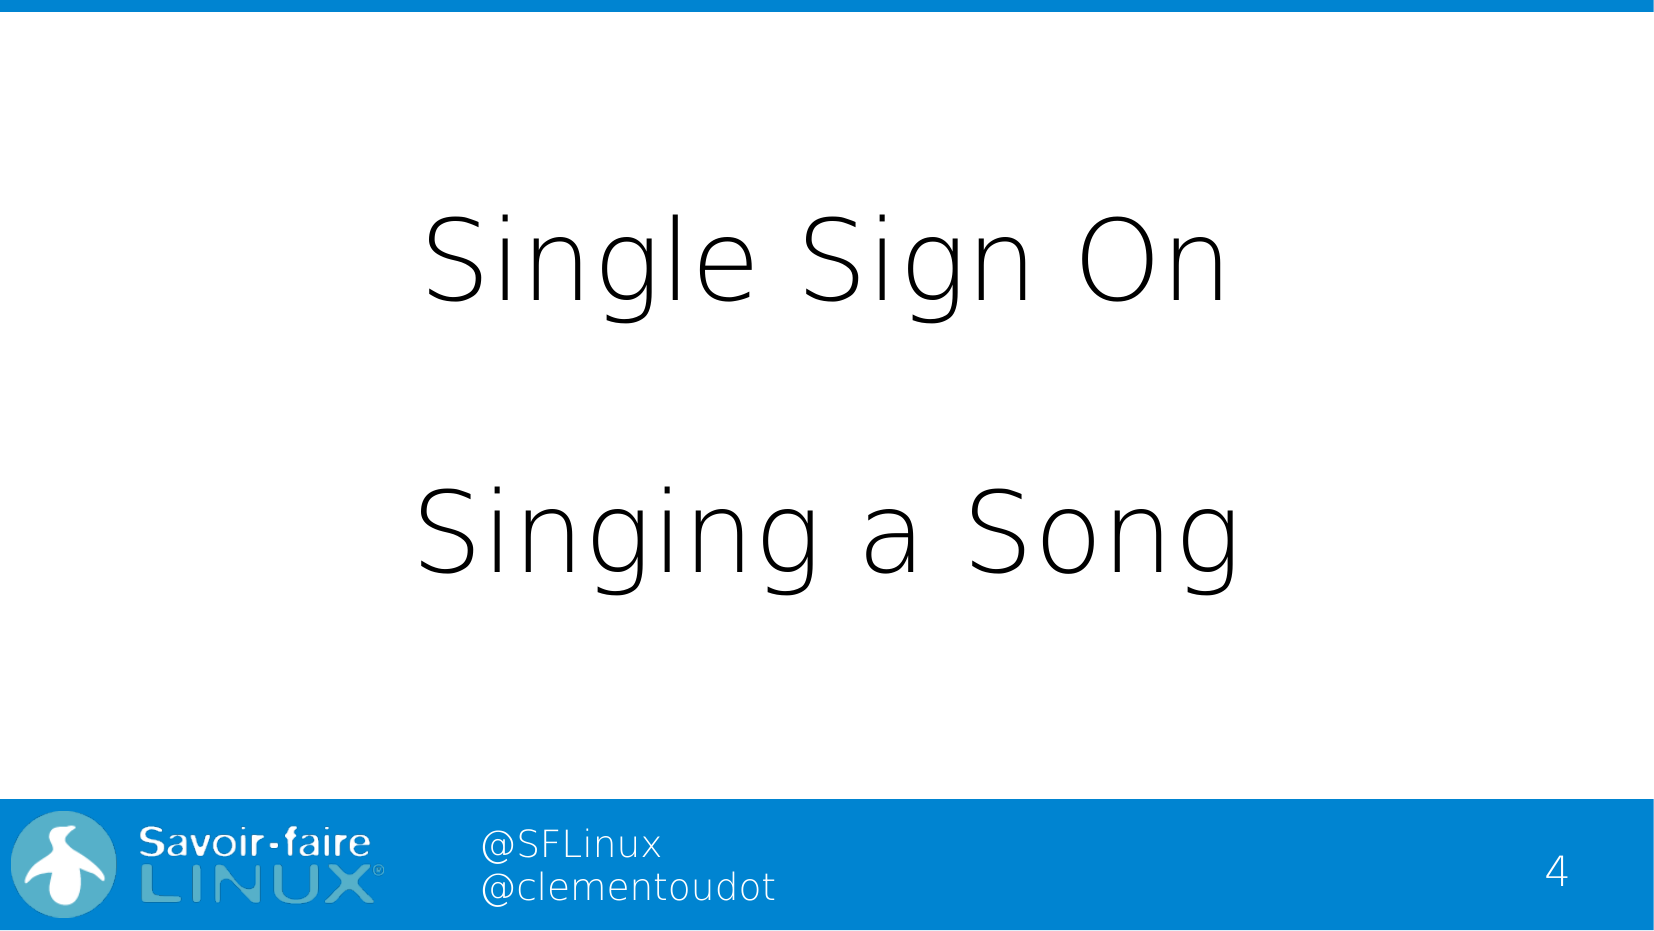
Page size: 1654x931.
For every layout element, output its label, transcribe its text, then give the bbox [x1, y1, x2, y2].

text_box Singing a Song [396, 460, 1258, 607]
picture [11, 811, 384, 918]
text_box Single Sign On [404, 188, 1249, 335]
